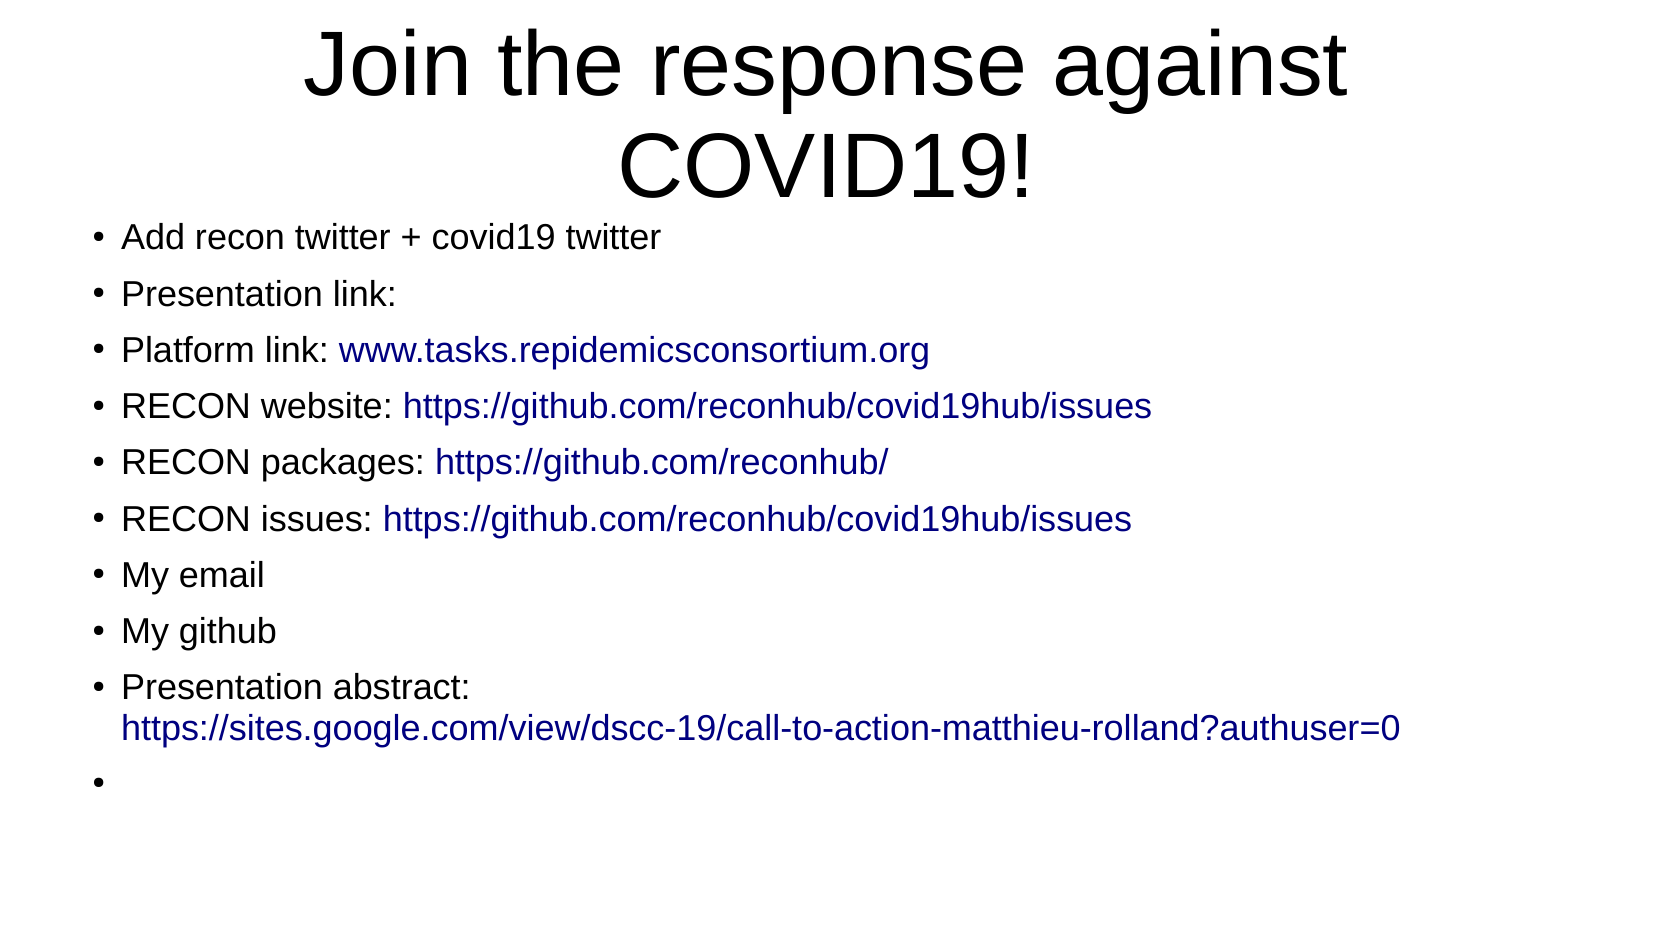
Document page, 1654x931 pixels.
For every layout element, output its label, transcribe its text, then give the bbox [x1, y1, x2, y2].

title Join the response against COVID19! [82, 12, 1571, 217]
list Add recon twitter + covid19 twitter Presentation link: Platform link: www.tasks.repidemicsconsortium.org RECON website: https://github.com/reconhub/covid19hub/issues RECON packages: https://github.com/reconhub/ RECON issues: https://github.com/reconhub/covid19hub/issues My email My github Presentation abstract: https://sites.google.com/view/dscc-19/call-to-action-matthieu-rolland?authuser=0 [82, 217, 1571, 758]
